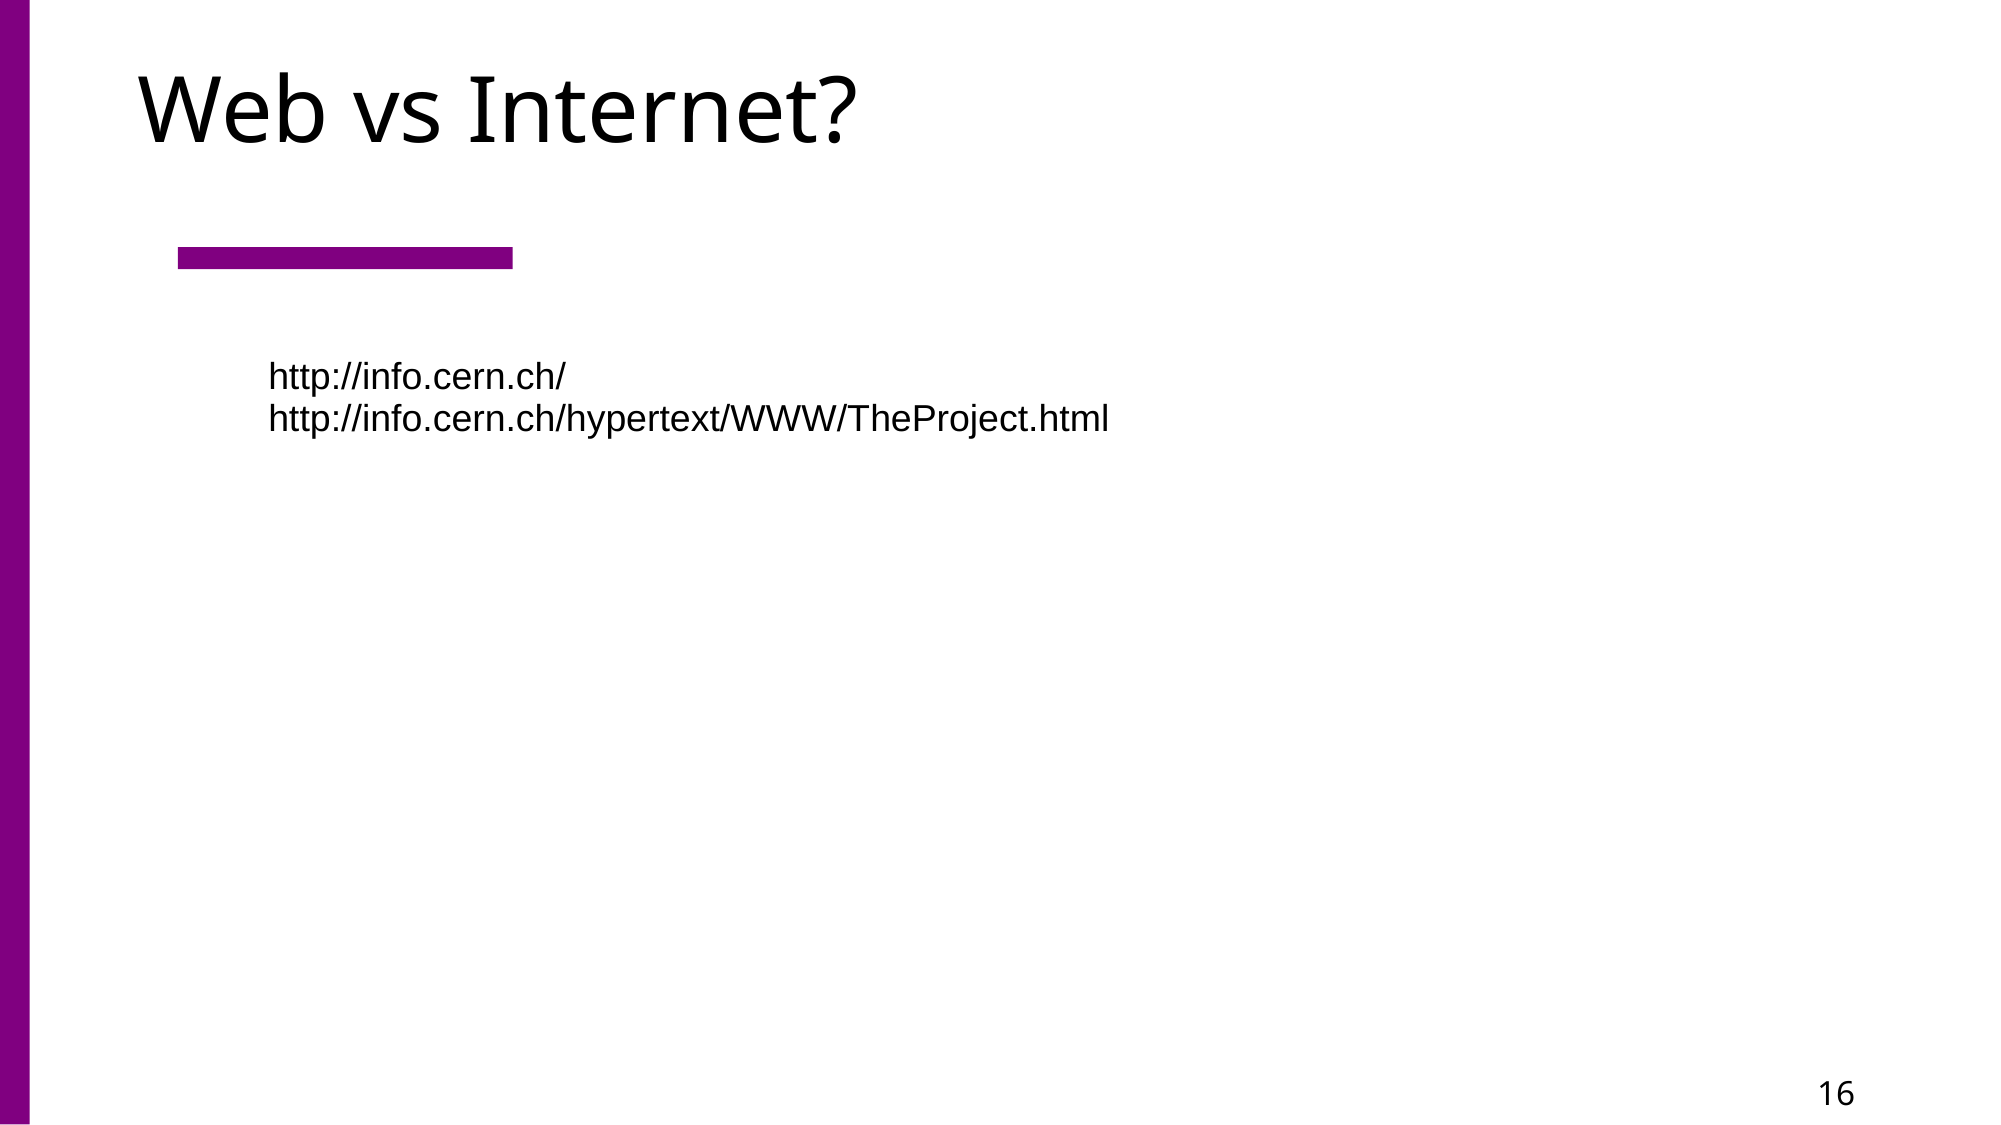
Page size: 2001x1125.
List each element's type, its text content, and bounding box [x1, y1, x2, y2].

title Web vs Internet? [87, 33, 1788, 180]
text_box http://info.cern.ch/ http://info.cern.ch/hypertext/WWW/TheProject.html [253, 348, 1126, 447]
